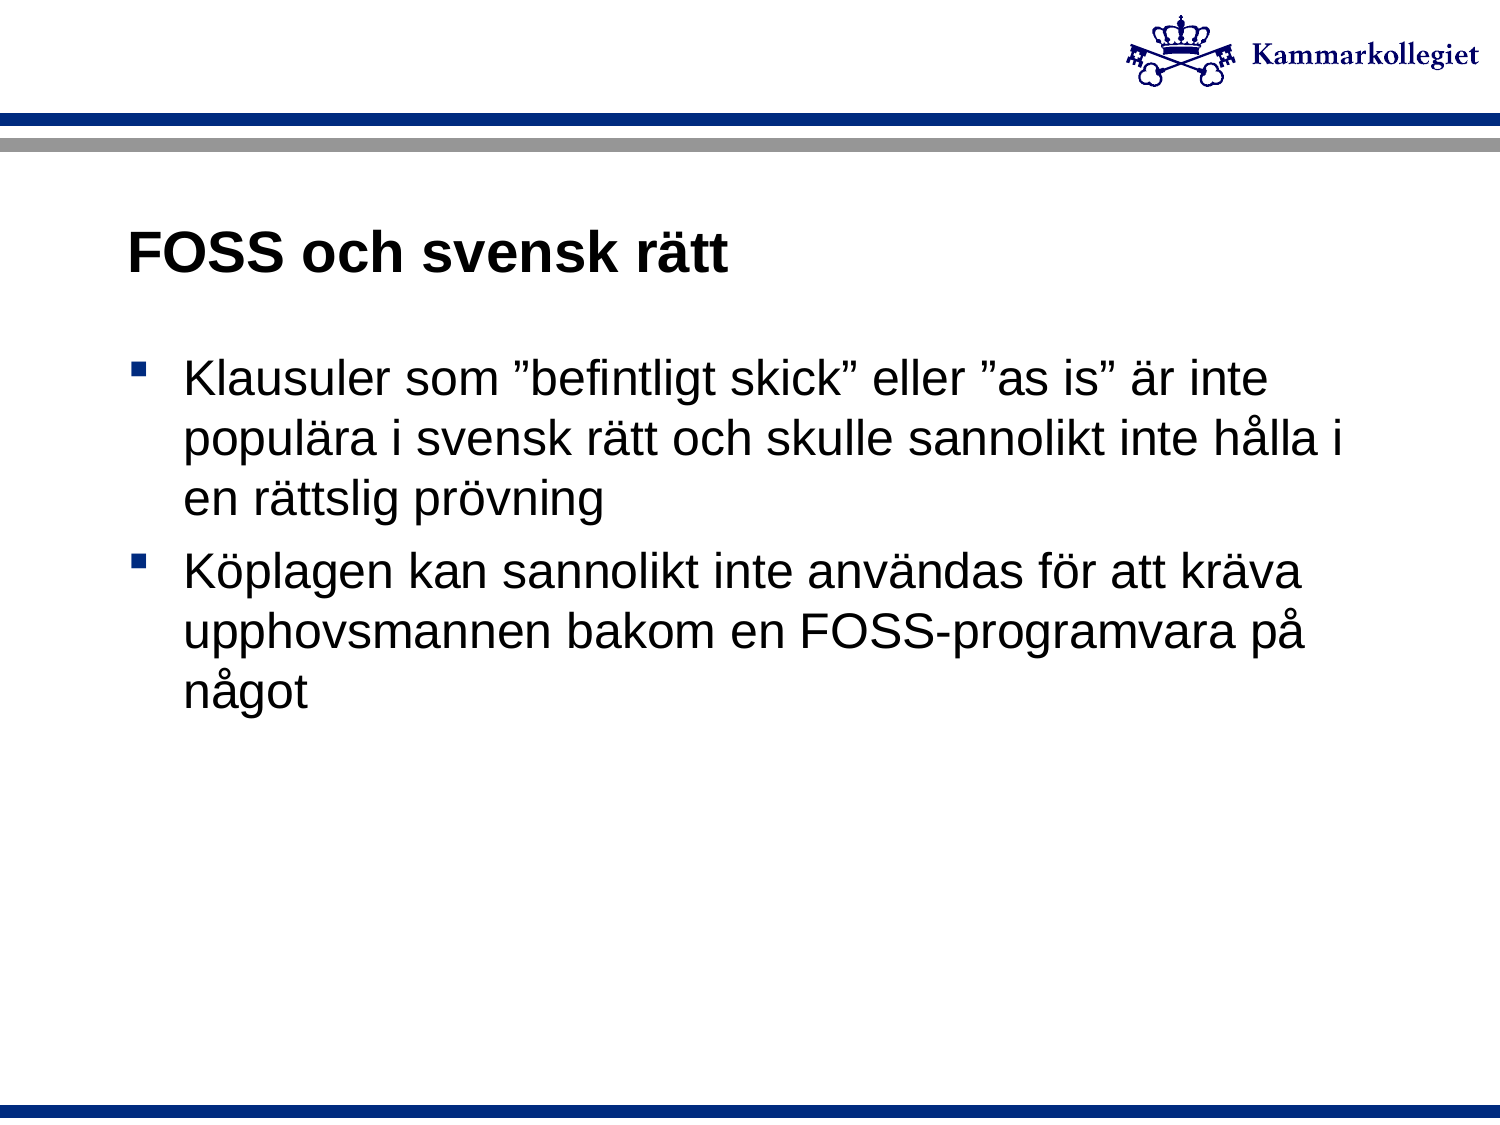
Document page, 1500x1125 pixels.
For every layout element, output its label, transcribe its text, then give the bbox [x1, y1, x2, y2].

title FOSS och svensk rätt [112, 172, 1388, 327]
list Klausuler som ”befintligt skick” eller ”as is” är inte populära i svensk rätt och skulle sannolikt inte hålla i en rättslig prövning Köplagen kan sannolikt inte användas för att kräva upphovsmannen bakom en FOSS-programvara på något [112, 337, 1388, 1026]
